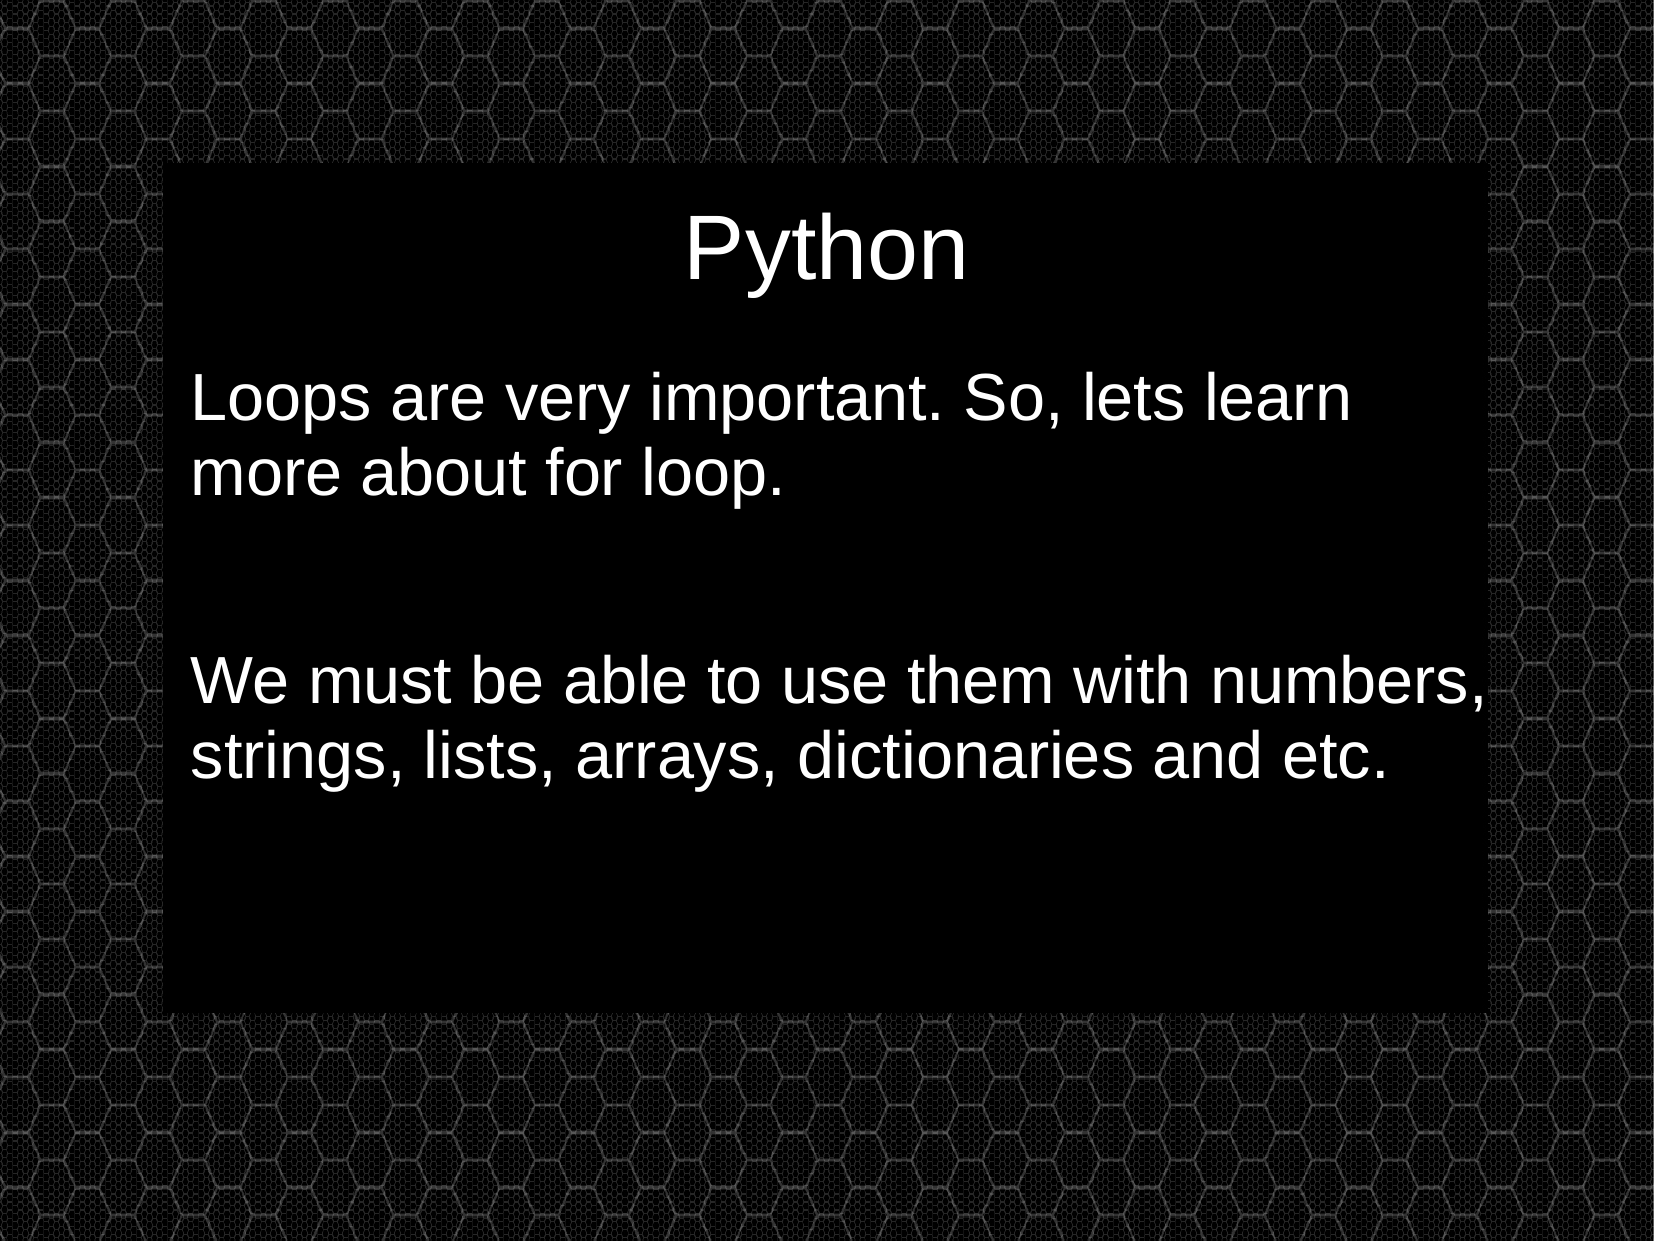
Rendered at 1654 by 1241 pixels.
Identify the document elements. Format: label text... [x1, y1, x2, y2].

title Python [82, 165, 1571, 331]
list Loops are very important. So, lets learn more about for loop. We must be able to use them with numbers, strings, lists, arrays, dictionaries and etc. [120, 360, 1501, 1010]
picture [0, 0, 1654, 1241]
